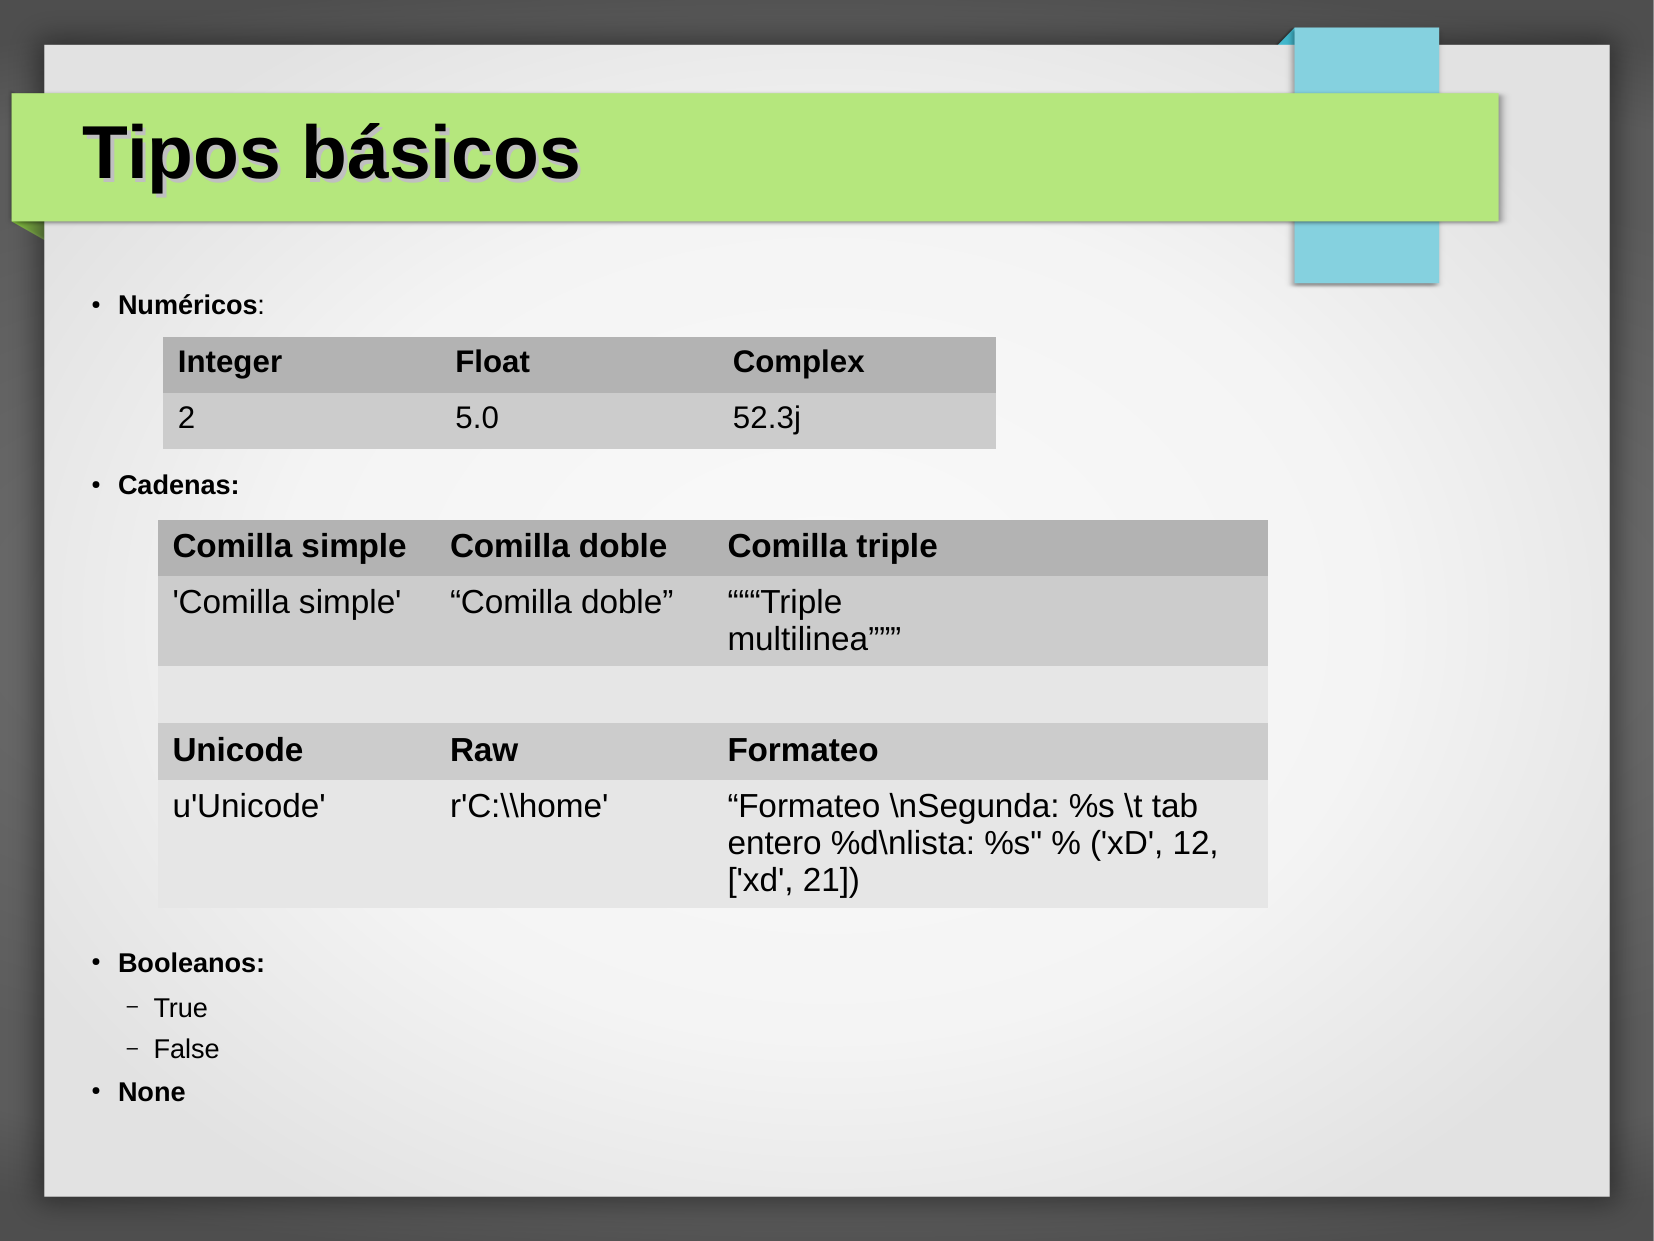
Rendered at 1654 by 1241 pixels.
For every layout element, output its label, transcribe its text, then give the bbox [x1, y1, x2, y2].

table_cell “Formateo \nSegunda: %s \t tab entero %d\nlista: %s" % ('xD', 12, ['xd', 21]) [713, 780, 1268, 908]
table_cell 2 [163, 393, 441, 449]
table_cell “““Triple multilinea””” [713, 576, 990, 666]
table_header Comilla doble [435, 520, 713, 576]
table_cell 'Comilla simple' [158, 576, 435, 666]
list Numéricos: Cadenas: Booleanos: True False None [82, 290, 1571, 1126]
table_cell [713, 666, 990, 723]
table_cell “Comilla doble” [435, 576, 713, 666]
table_header Comilla simple [158, 520, 435, 576]
table_cell 52.3j [718, 393, 996, 449]
table_header Float [441, 337, 718, 393]
table_cell Raw [435, 723, 713, 780]
table_header Complex [718, 337, 996, 393]
table_header Integer [163, 337, 441, 393]
table_header Comilla triple [713, 520, 990, 576]
table_cell [990, 576, 1268, 666]
table_header [990, 520, 1268, 576]
table_cell [990, 666, 1268, 723]
title Tipos básicos [82, 49, 1571, 257]
table_cell Formateo [713, 723, 1268, 780]
table_cell [158, 666, 435, 723]
table_cell Unicode [158, 723, 435, 780]
table_cell u'Unicode' [158, 780, 435, 908]
table_cell r'C:\\home' [435, 780, 713, 908]
table_cell [435, 666, 713, 723]
table_cell 5.0 [441, 393, 718, 449]
picture [0, 0, 1654, 1241]
